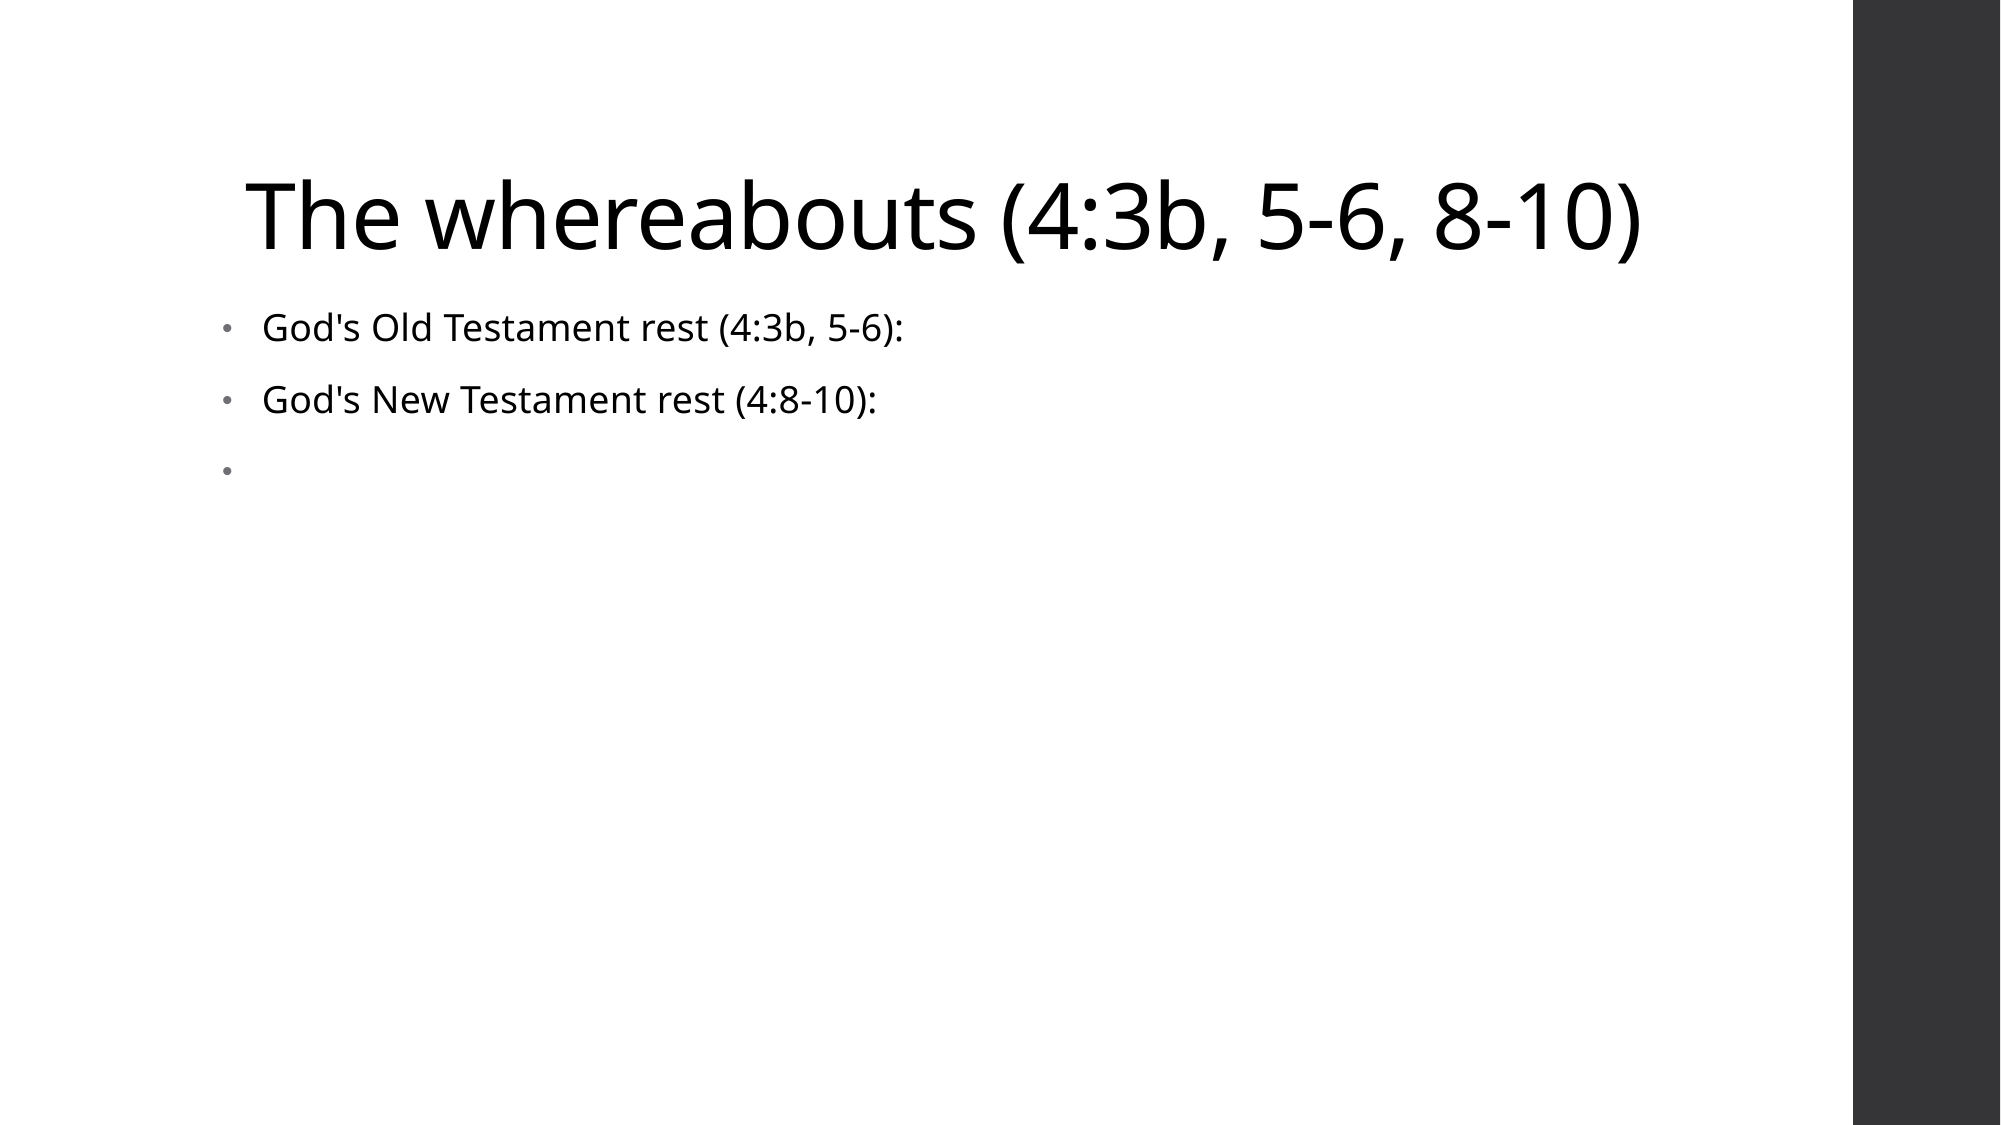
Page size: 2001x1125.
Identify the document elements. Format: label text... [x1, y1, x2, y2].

title The whereabouts (4:3b, 5-6, 8-10) [206, 60, 1797, 278]
list God's Old Testament rest (4:3b, 5-6): God's New Testament rest (4:8-10): [206, 299, 1617, 1014]
